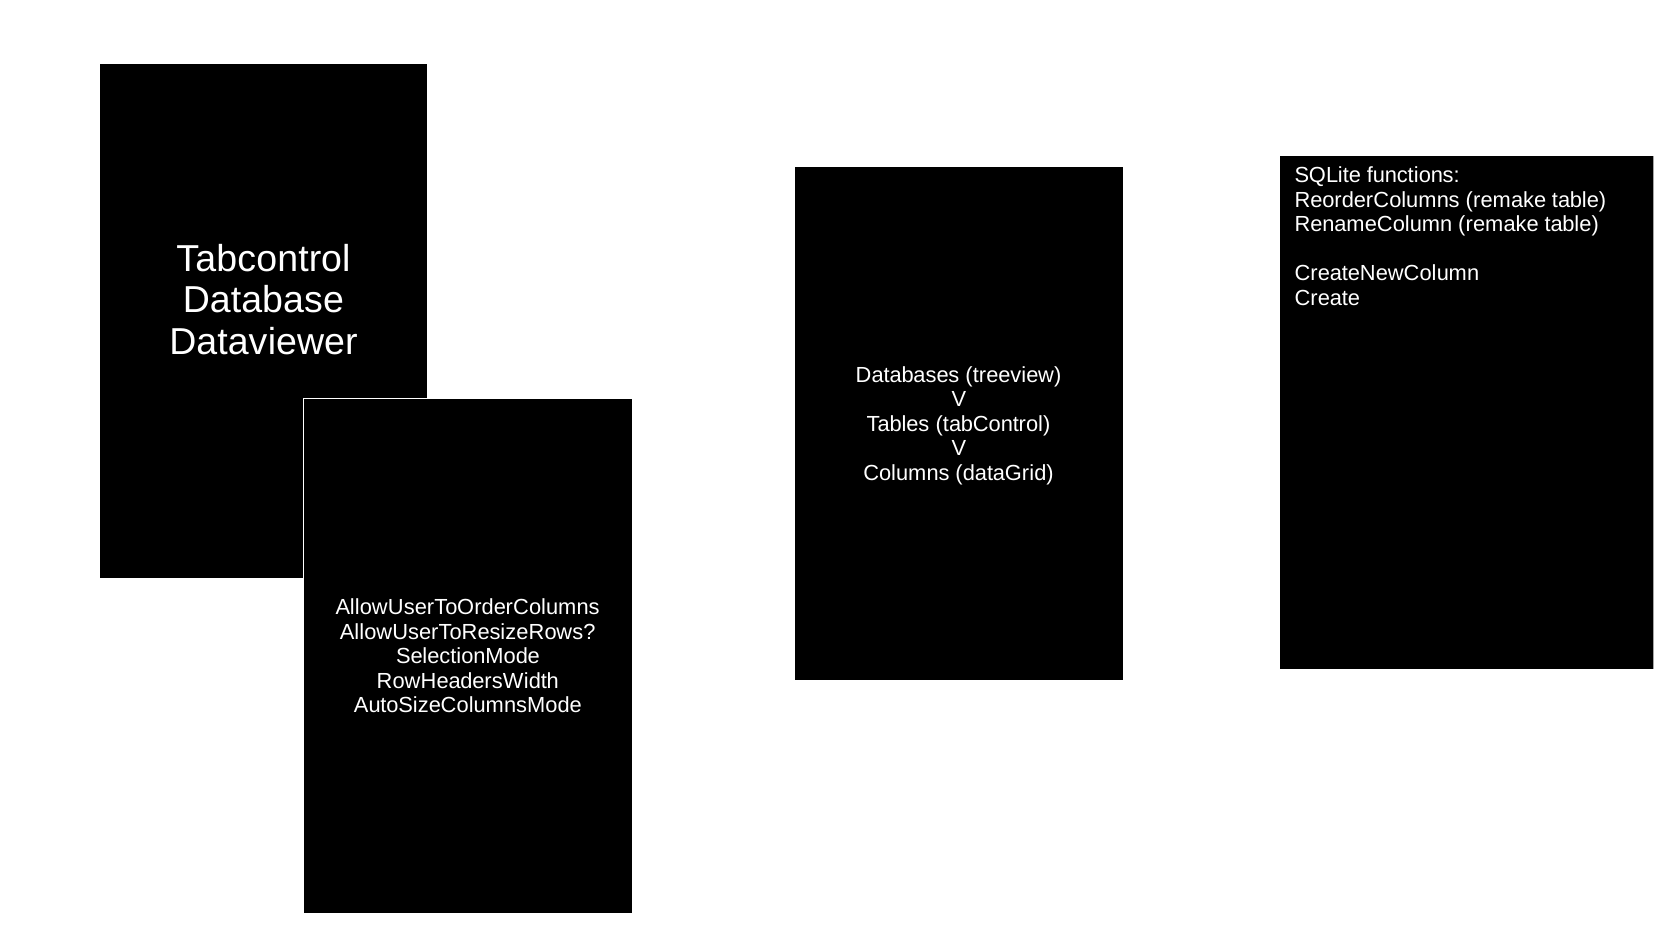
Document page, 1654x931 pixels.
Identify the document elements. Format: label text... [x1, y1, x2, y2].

text_box AllowUserToOrderColumns AllowUserToResizeRows? SelectionMode RowHeadersWidth AutoSizeColumnsMode [303, 398, 633, 914]
text_box Tabcontrol Database Dataviewer [99, 63, 428, 579]
text_box Databases (treeview) V Tables (tabControl) V Columns (dataGrid) [794, 166, 1124, 681]
text_box SQLite functions: ReorderColumns (remake table) RenameColumn (remake table) CreateNewColumn Create [1279, 155, 1654, 670]
